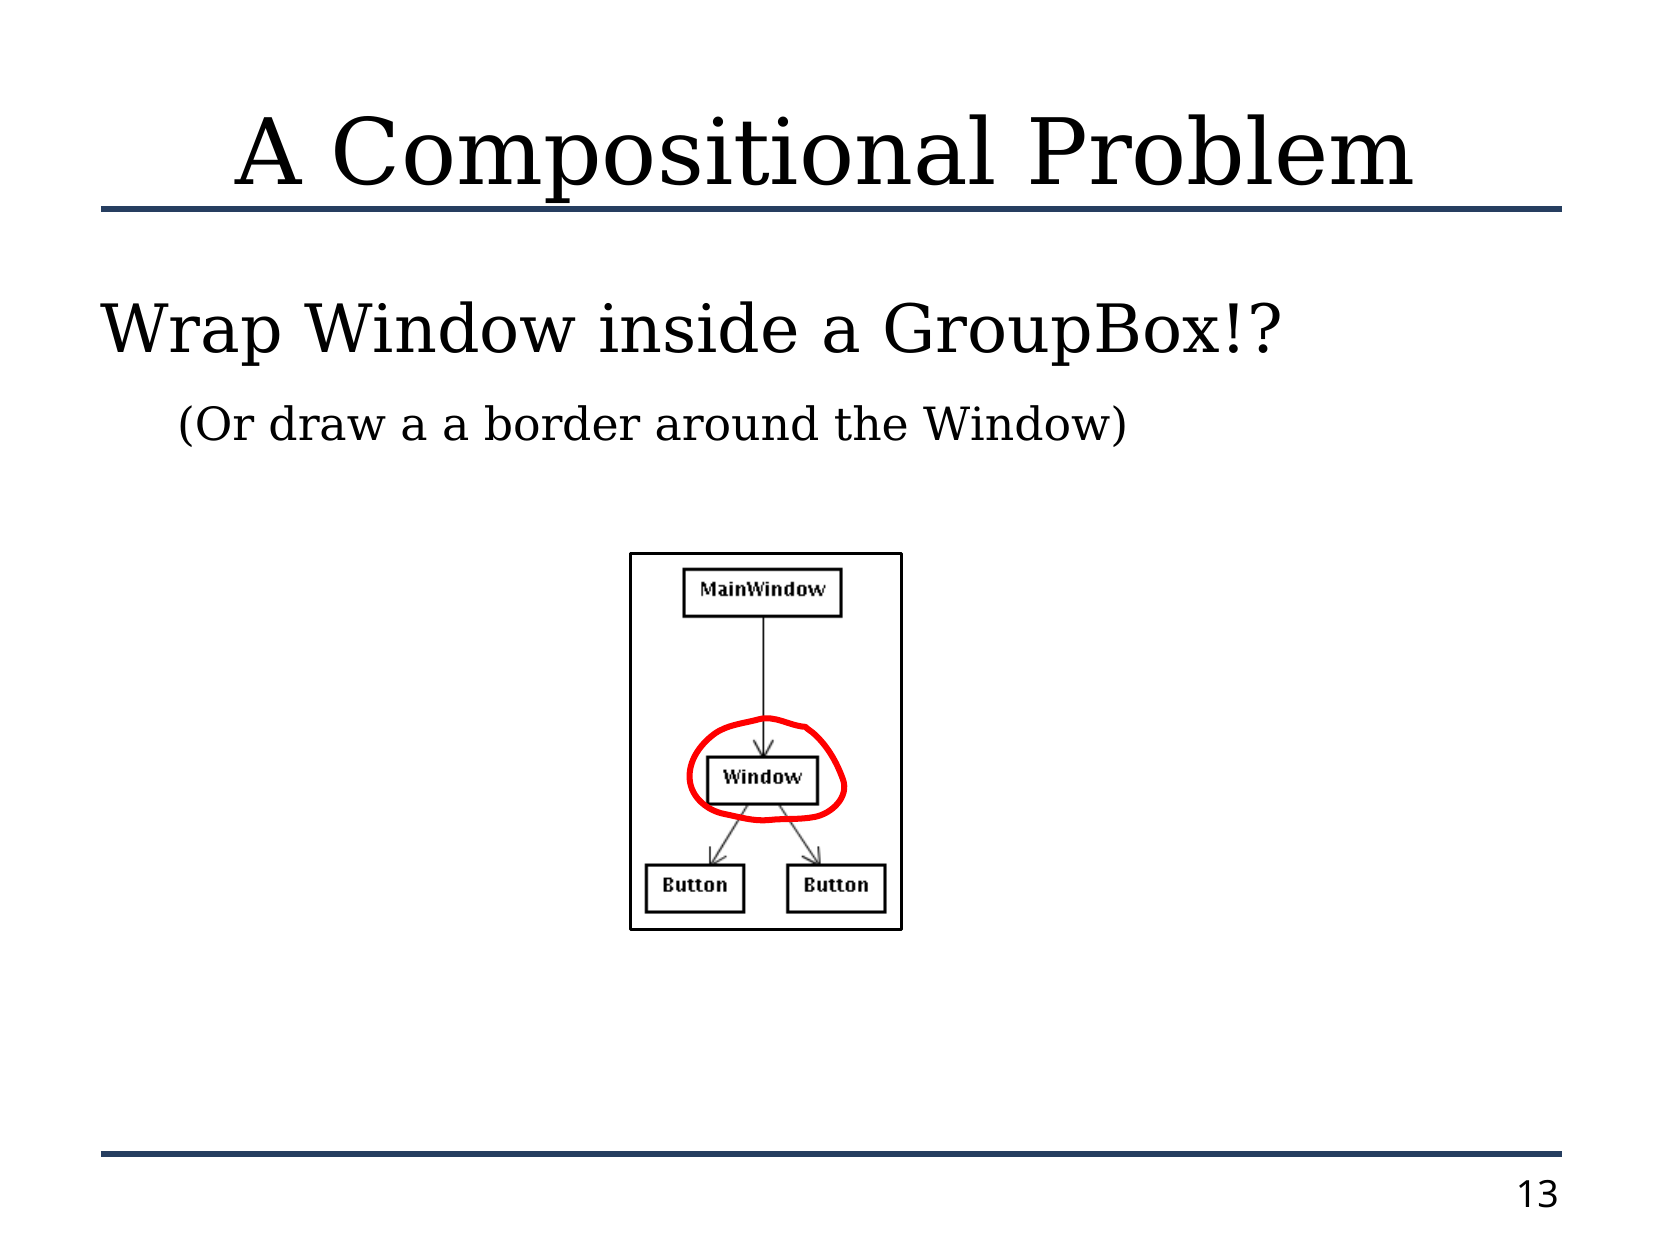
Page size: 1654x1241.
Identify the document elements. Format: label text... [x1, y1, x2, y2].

picture [631, 554, 901, 928]
list Wrap Window inside a GroupBox!? (Or draw a a border around the Window) [82, 290, 1571, 1109]
title A Compositional Problem [82, 49, 1571, 257]
